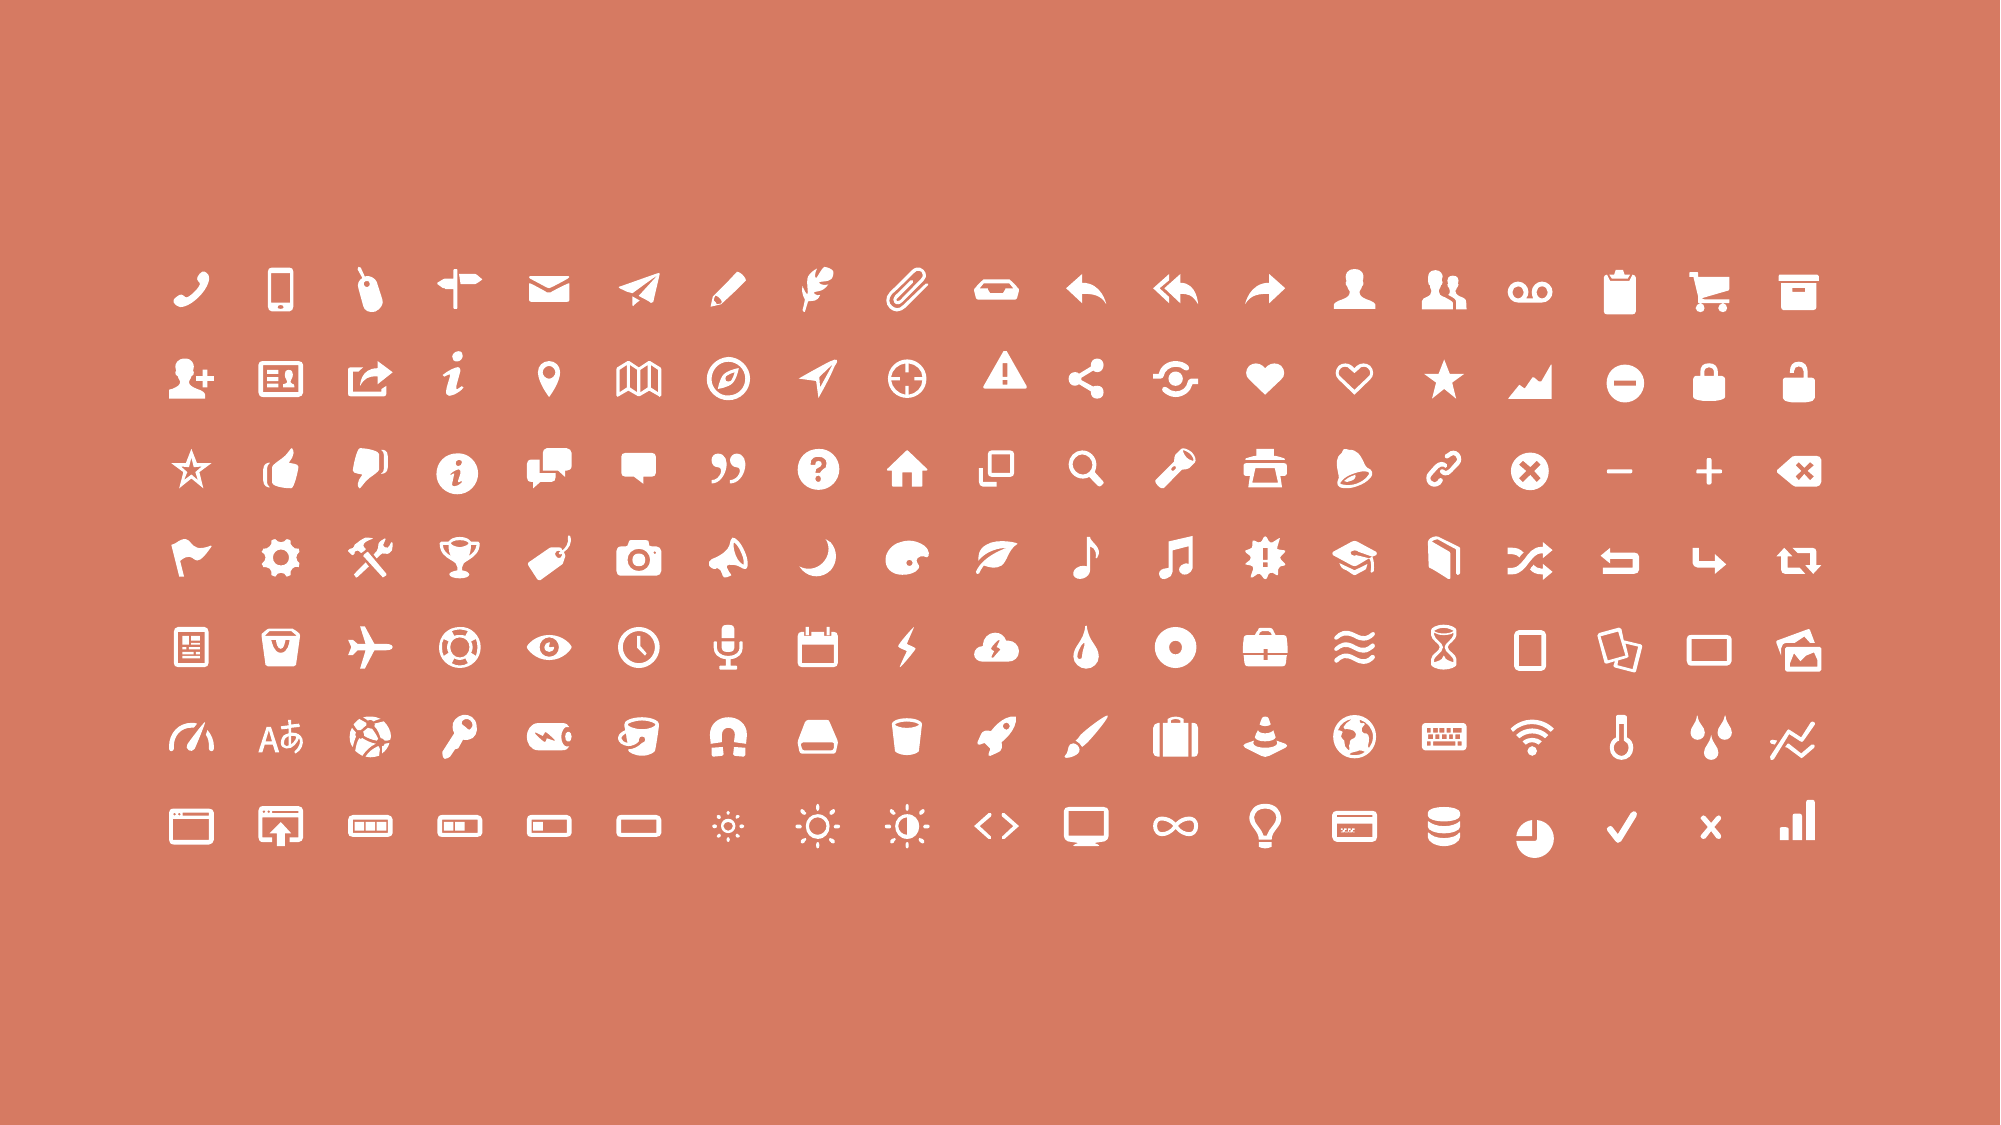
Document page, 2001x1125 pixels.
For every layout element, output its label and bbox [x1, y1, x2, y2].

text_box [987, 450, 1015, 477]
text_box [169, 722, 198, 752]
text_box [352, 448, 380, 489]
text_box [348, 814, 393, 837]
text_box [1064, 715, 1108, 758]
text_box [258, 361, 304, 398]
text_box [360, 361, 393, 386]
text_box [721, 641, 735, 653]
text_box [1245, 273, 1286, 305]
text_box [1806, 799, 1815, 841]
text_box [565, 731, 572, 742]
text_box [1514, 630, 1547, 671]
text_box [802, 266, 834, 312]
text_box [261, 539, 300, 577]
text_box [1421, 723, 1467, 751]
text_box [1692, 547, 1727, 574]
text_box [1259, 716, 1271, 727]
text_box [918, 837, 925, 844]
text_box [974, 813, 992, 839]
text_box [898, 626, 916, 668]
text_box [621, 452, 656, 484]
text_box [1153, 273, 1170, 304]
text_box [537, 361, 561, 398]
text_box [1776, 547, 1806, 574]
text_box [706, 356, 751, 401]
text_box [381, 449, 388, 474]
text_box [1597, 627, 1643, 673]
text_box [889, 809, 896, 815]
text_box [1334, 630, 1375, 641]
text_box [1689, 272, 1730, 313]
text_box [1242, 627, 1288, 653]
text_box [616, 361, 662, 398]
text_box [885, 540, 929, 575]
text_box [1703, 734, 1719, 760]
text_box [1778, 274, 1819, 281]
text_box [711, 746, 724, 757]
text_box [713, 641, 743, 670]
text_box [173, 271, 210, 308]
text_box [1424, 359, 1465, 399]
text_box [529, 276, 570, 289]
text_box [1600, 547, 1640, 574]
text_box [442, 367, 464, 396]
text_box [1522, 737, 1542, 745]
text_box [1333, 269, 1376, 309]
text_box [1696, 458, 1723, 485]
text_box [348, 626, 393, 669]
text_box [527, 535, 571, 581]
text_box [618, 272, 660, 303]
text_box [1246, 363, 1285, 395]
text_box [1164, 273, 1199, 305]
text_box [1332, 810, 1378, 842]
text_box [616, 540, 662, 576]
text_box [173, 626, 209, 668]
text_box [272, 448, 299, 489]
text_box [1332, 540, 1377, 573]
text_box [526, 459, 556, 489]
text_box [1510, 719, 1554, 732]
text_box [1001, 813, 1019, 839]
text_box [348, 537, 373, 556]
text_box [798, 359, 838, 398]
text_box [618, 717, 659, 756]
text_box [1686, 634, 1732, 666]
text_box [891, 718, 923, 756]
text_box [709, 537, 748, 578]
text_box [280, 719, 303, 754]
text_box [1507, 542, 1553, 575]
text_box [1516, 728, 1549, 739]
text_box [1153, 361, 1190, 379]
text_box [1068, 450, 1104, 487]
text_box [1792, 813, 1803, 841]
text_box [616, 814, 662, 837]
text_box [452, 351, 463, 362]
text_box [353, 718, 367, 731]
text_box [1339, 563, 1368, 576]
text_box [526, 814, 572, 837]
text_box [1779, 827, 1789, 841]
text_box [1336, 449, 1373, 489]
text_box [1431, 624, 1457, 670]
text_box [1782, 361, 1815, 403]
text_box [1427, 832, 1461, 847]
text_box [977, 716, 1016, 756]
text_box [1527, 746, 1538, 756]
text_box [1063, 806, 1109, 847]
text_box [733, 746, 746, 757]
text_box [439, 626, 481, 668]
text_box [1792, 547, 1822, 574]
text_box [1154, 626, 1197, 669]
text_box [1516, 820, 1554, 858]
text_box [710, 271, 746, 307]
text_box [1245, 536, 1286, 580]
text_box [205, 730, 214, 752]
text_box [1439, 450, 1462, 476]
text_box [355, 738, 376, 756]
text_box [1770, 721, 1815, 760]
text_box [1427, 821, 1461, 834]
text_box [1507, 547, 1524, 558]
text_box [357, 266, 383, 313]
text_box [529, 283, 570, 302]
text_box [1153, 816, 1199, 837]
text_box [974, 632, 1019, 662]
text_box [1510, 452, 1549, 491]
text_box [974, 279, 1019, 300]
text_box [983, 351, 1027, 389]
text_box [797, 448, 840, 490]
text_box [382, 742, 390, 754]
text_box [1068, 358, 1104, 399]
text_box [1258, 842, 1272, 849]
text_box [526, 723, 570, 751]
text_box [1606, 364, 1645, 403]
text_box [1785, 743, 1815, 759]
text_box [1603, 269, 1636, 315]
text_box [895, 814, 920, 839]
text_box [1507, 281, 1553, 303]
text_box [442, 714, 477, 759]
text_box [1781, 283, 1817, 311]
text_box [258, 726, 280, 753]
text_box [1243, 655, 1287, 667]
text_box [800, 837, 807, 844]
text_box [1073, 625, 1099, 669]
text_box [1191, 722, 1199, 757]
text_box [833, 824, 841, 829]
text_box [171, 448, 212, 489]
text_box [196, 369, 214, 388]
text_box [975, 541, 1018, 574]
text_box [349, 727, 356, 747]
text_box [437, 814, 483, 837]
text_box [374, 721, 392, 741]
text_box [1066, 273, 1107, 305]
text_box [1334, 642, 1375, 653]
text_box [1158, 535, 1193, 580]
text_box [186, 722, 206, 751]
text_box [1162, 716, 1189, 757]
text_box [886, 450, 928, 487]
text_box [1693, 363, 1726, 401]
text_box [711, 453, 727, 484]
text_box [800, 809, 807, 815]
text_box [618, 626, 660, 669]
text_box [1776, 629, 1815, 656]
text_box [1168, 371, 1183, 386]
text_box [1447, 275, 1467, 310]
text_box [1609, 714, 1634, 760]
text_box [729, 453, 746, 484]
text_box [263, 462, 270, 488]
text_box [365, 746, 380, 758]
text_box [632, 296, 640, 307]
text_box [1516, 820, 1533, 837]
text_box [890, 837, 896, 844]
text_box [363, 727, 379, 741]
text_box [1421, 270, 1453, 310]
text_box [1606, 811, 1637, 843]
text_box [797, 719, 838, 754]
text_box [887, 359, 927, 398]
text_box [1785, 646, 1822, 672]
text_box [1427, 806, 1461, 822]
text_box [171, 539, 212, 577]
text_box [436, 453, 479, 495]
text_box [1427, 536, 1461, 579]
text_box [363, 716, 381, 722]
text_box [1155, 448, 1196, 489]
text_box [886, 267, 929, 312]
text_box [169, 358, 206, 399]
text_box [1690, 715, 1705, 740]
text_box [1153, 722, 1160, 757]
text_box [169, 808, 214, 845]
text_box [258, 806, 304, 843]
text_box [721, 818, 736, 834]
text_box [1243, 730, 1288, 757]
text_box [1606, 469, 1633, 474]
text_box [542, 448, 572, 478]
text_box [978, 468, 997, 487]
text_box [1162, 378, 1199, 398]
text_box [459, 273, 483, 285]
text_box [261, 628, 301, 667]
text_box [799, 539, 836, 577]
text_box [709, 717, 747, 744]
text_box [1073, 536, 1099, 579]
text_box [526, 634, 572, 661]
text_box [1249, 803, 1282, 840]
text_box [797, 626, 838, 668]
text_box [829, 809, 836, 815]
text_box [1243, 463, 1287, 488]
text_box [1245, 448, 1285, 460]
text_box [1530, 563, 1553, 580]
text_box [829, 837, 835, 844]
text_box [1333, 715, 1377, 759]
text_box [267, 267, 294, 312]
text_box [353, 538, 393, 578]
text_box [884, 824, 892, 829]
text_box [1717, 715, 1732, 740]
text_box [721, 624, 735, 639]
text_box [1508, 364, 1552, 399]
text_box [1426, 461, 1447, 487]
text_box [1777, 455, 1822, 487]
text_box [1334, 653, 1375, 664]
text_box [439, 536, 480, 579]
text_box [269, 822, 292, 847]
text_box [1335, 363, 1374, 395]
text_box [805, 814, 830, 839]
text_box [437, 269, 458, 309]
text_box [1700, 815, 1722, 839]
text_box [348, 367, 387, 397]
